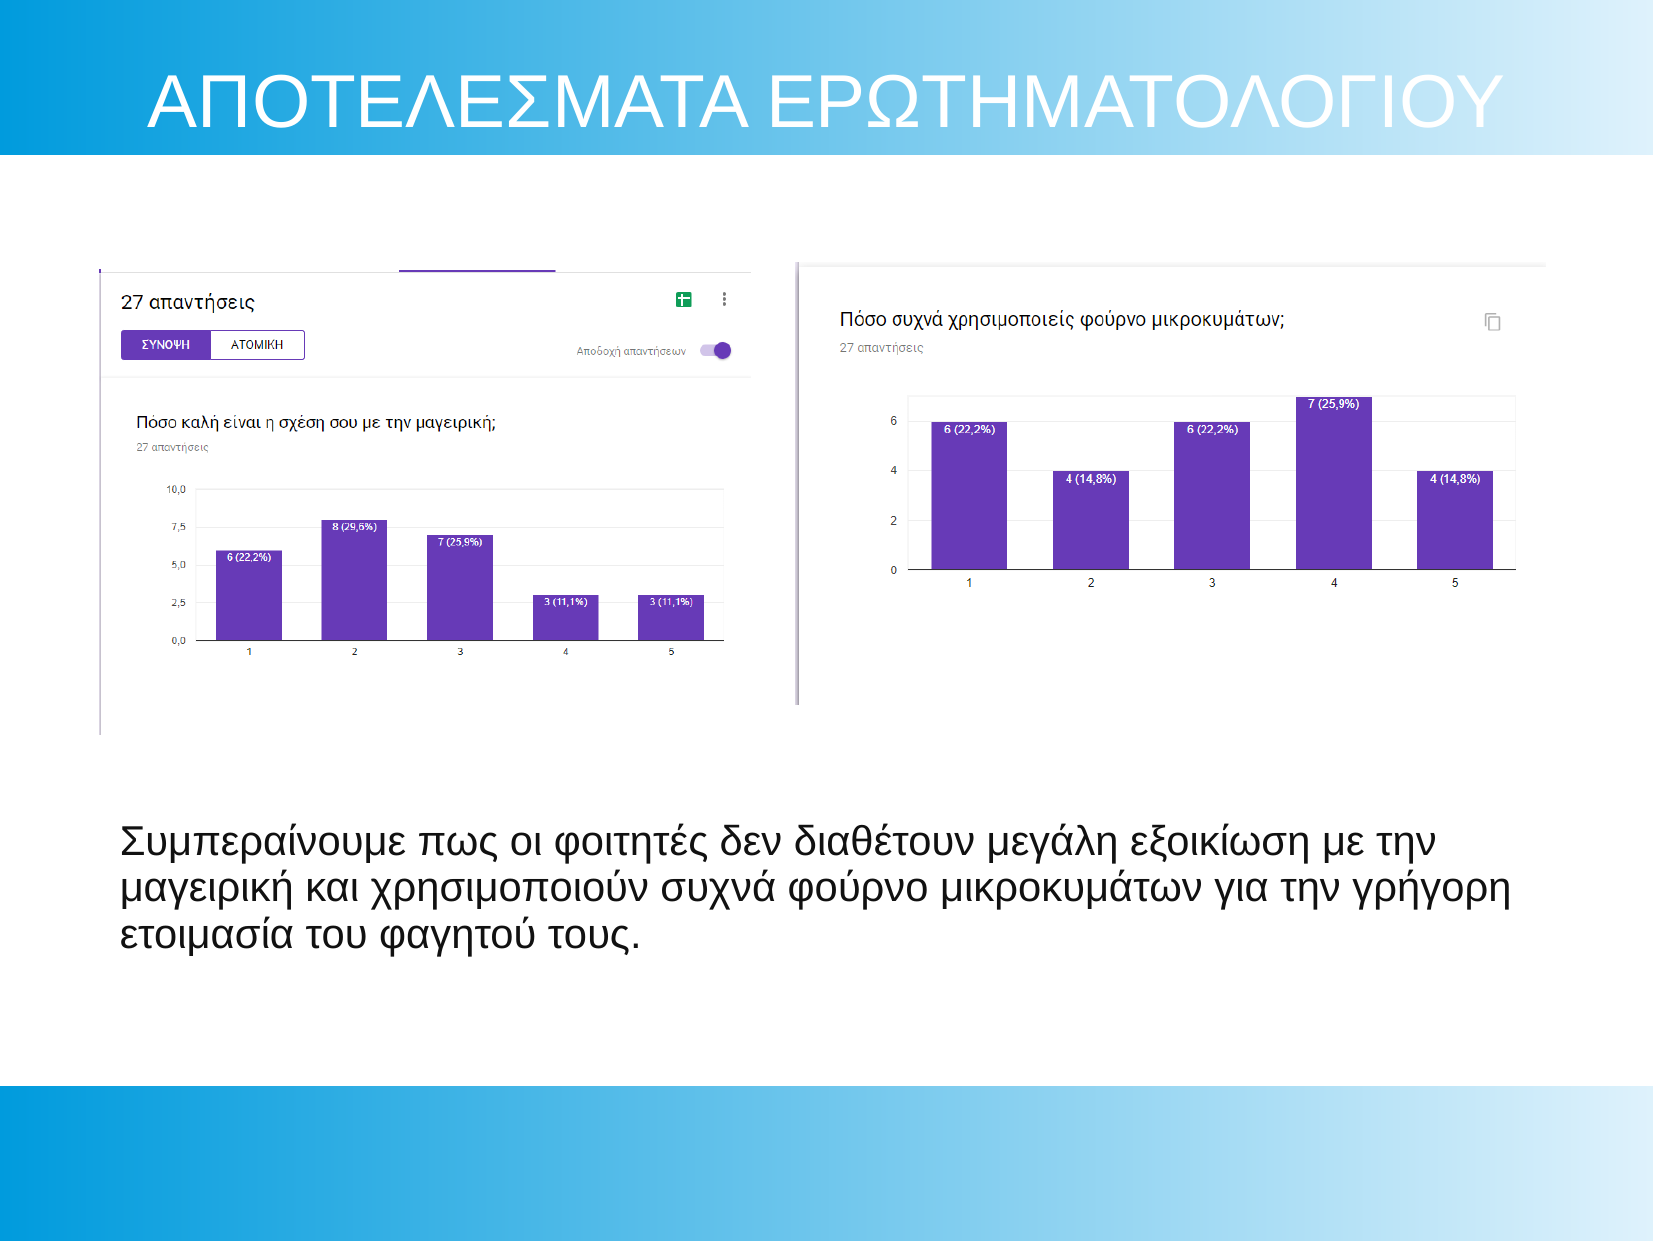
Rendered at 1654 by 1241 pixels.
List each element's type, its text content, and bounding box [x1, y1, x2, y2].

text_box Συμπεραίνουμε πως οι φοιτητές δεν διαθέτουν μεγάλη εξοικίωση με την μαγειρική και χρησιμοποιούν συχνά φούρνο μικροκυμάτων για την γρήγορη ετοιμασία του φαγητού τους. [105, 810, 1561, 980]
picture [795, 262, 1546, 706]
picture [99, 269, 751, 736]
title ΑΠΟΤΕΛΕΣΜΑΤΑ ΕΡΩΤΗΜΑΤΟΛΟΓΙΟΥ [82, 49, 1571, 155]
